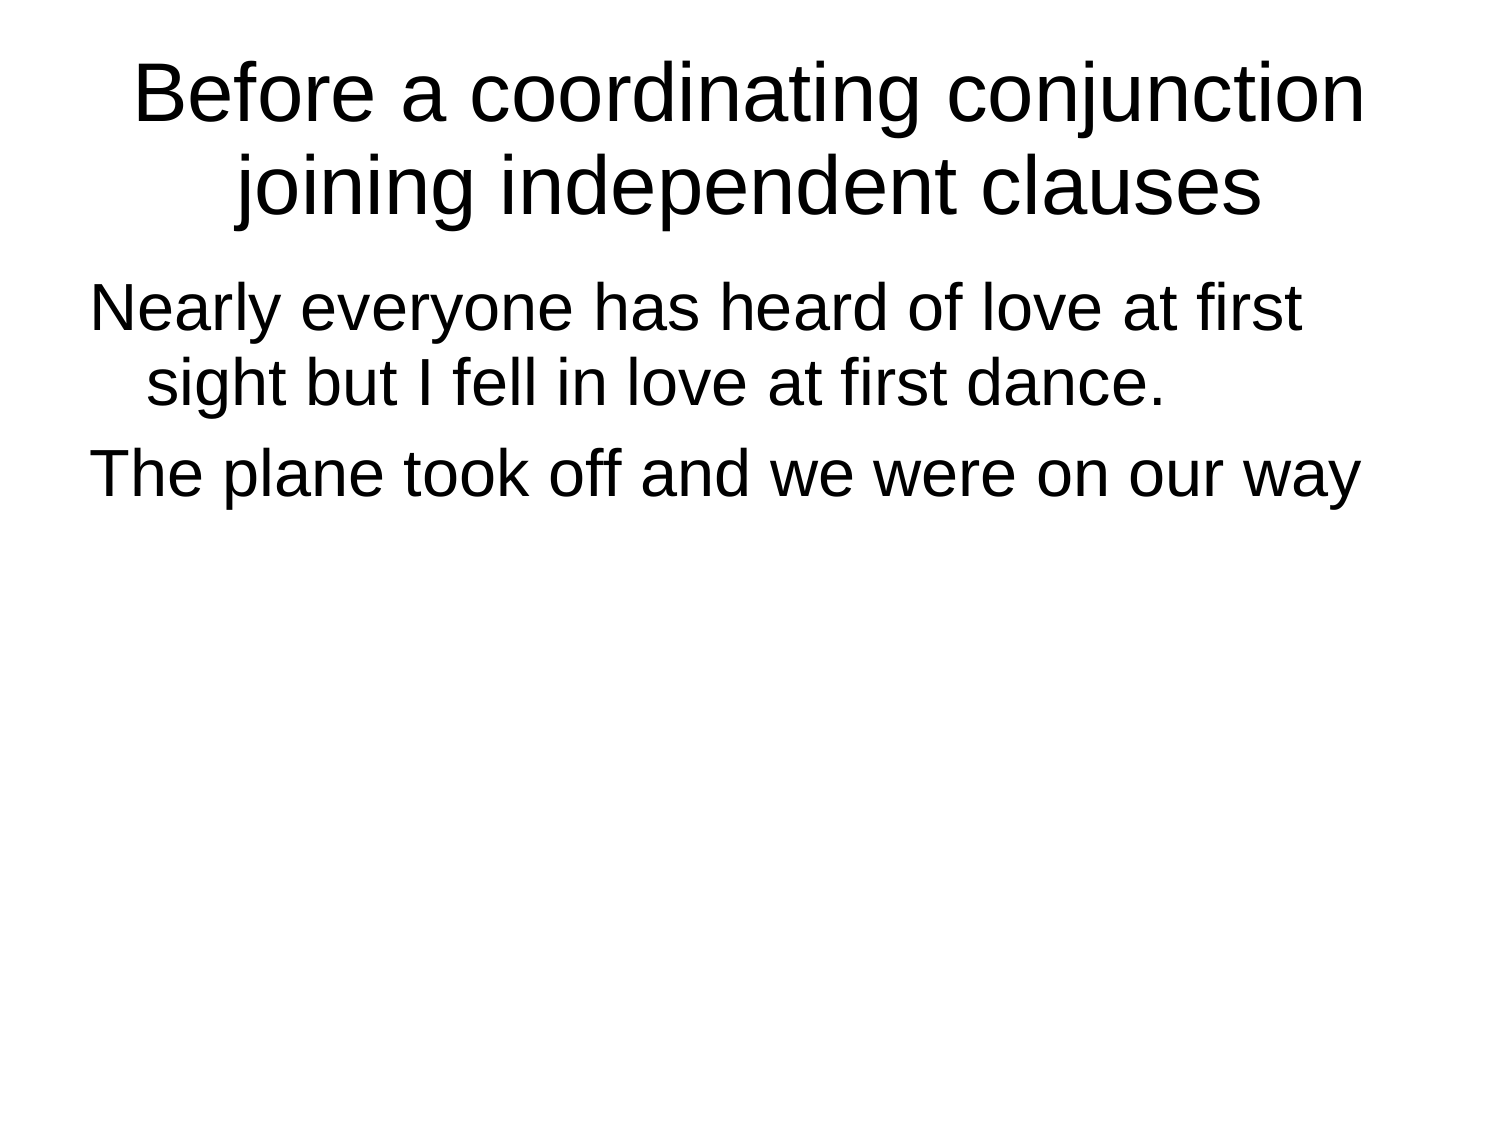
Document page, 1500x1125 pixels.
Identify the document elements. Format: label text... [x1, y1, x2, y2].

title Before a coordinating conjunction joining independent clauses [75, 31, 1426, 247]
list Nearly everyone has heard of love at first sight but I fell in love at first dance. The plane took off and we were on our way [75, 262, 1426, 1006]
